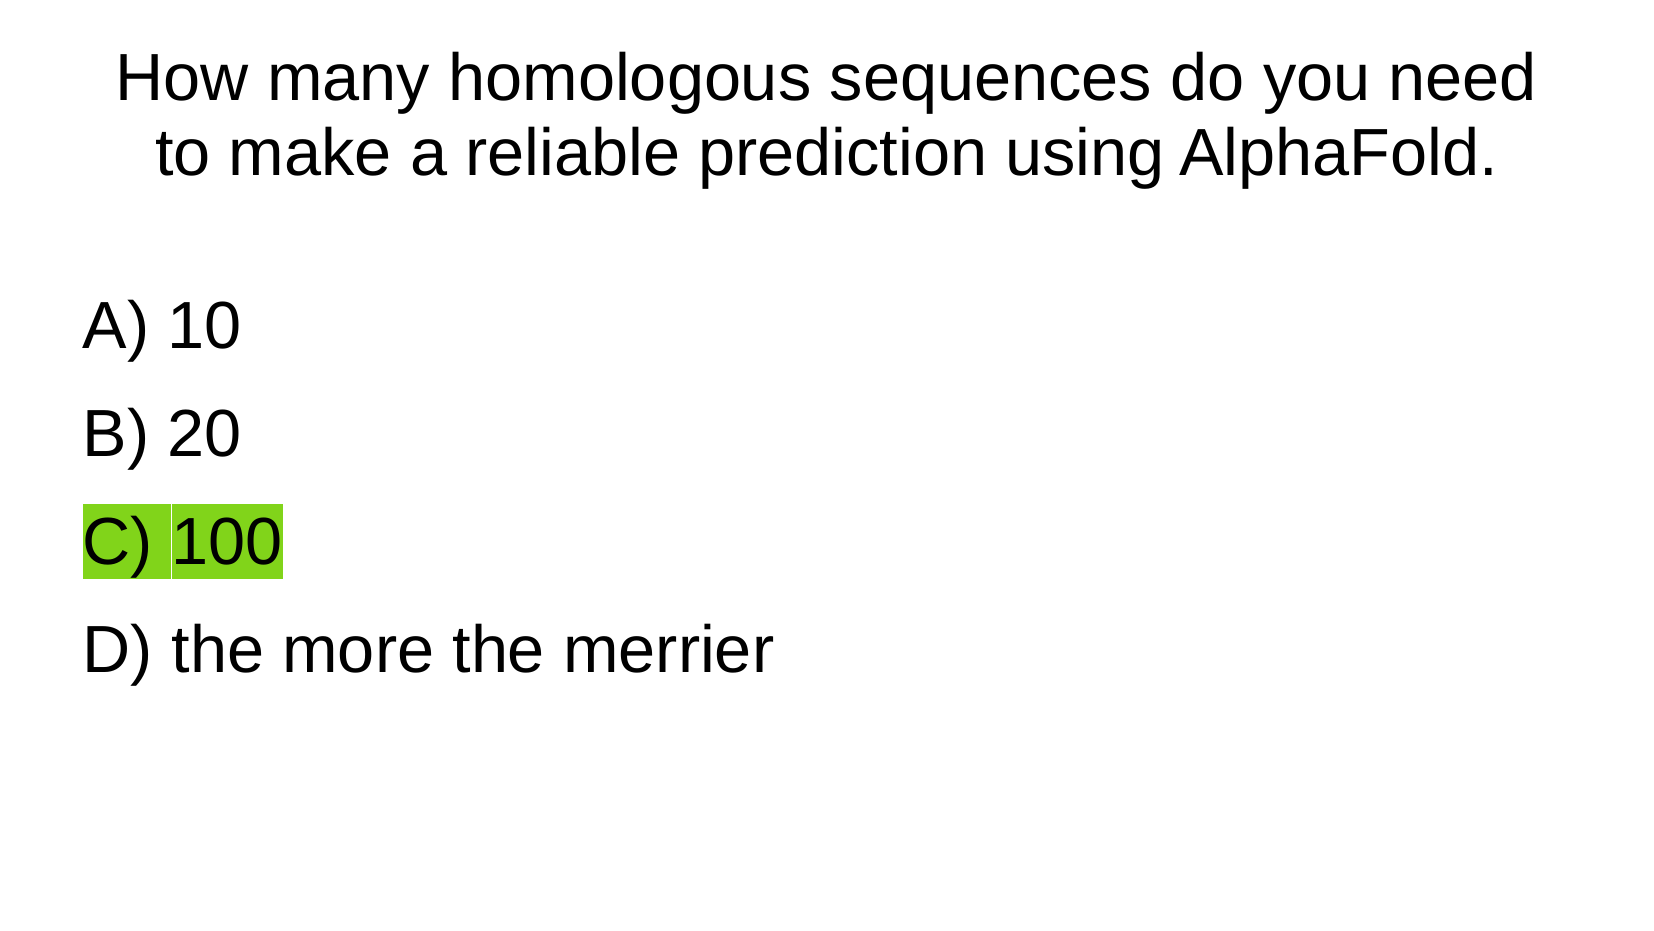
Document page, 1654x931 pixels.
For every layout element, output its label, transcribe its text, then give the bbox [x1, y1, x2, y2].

subtitle 10 20 100 the more the merrier [82, 217, 1571, 758]
title How many homologous sequences do you need to make a reliable prediction using AlphaFold. [82, 37, 1571, 193]
